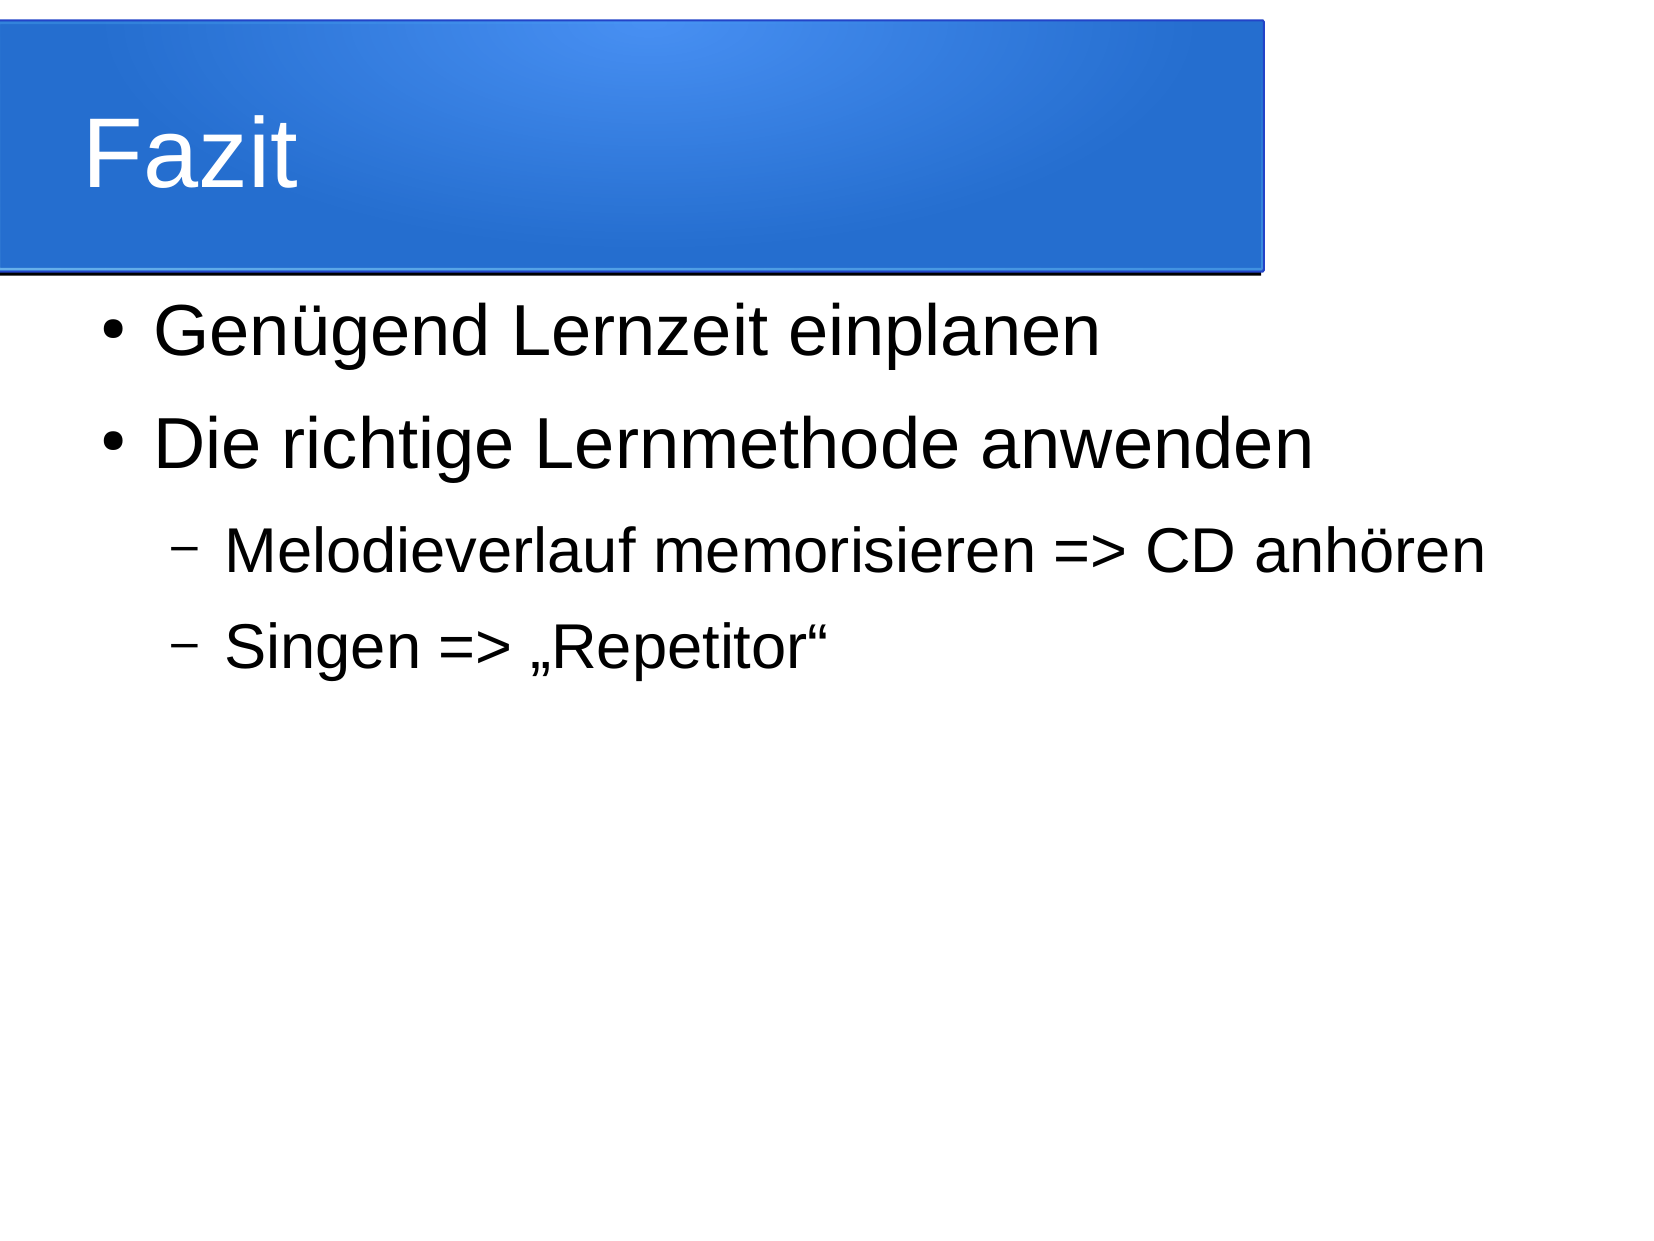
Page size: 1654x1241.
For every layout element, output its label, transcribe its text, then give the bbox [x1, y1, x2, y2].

list Genügend Lernzeit einplanen Die richtige Lernmethode anwenden Melodieverlauf memorisieren => CD anhören Singen => „Repetitor“ [82, 290, 1538, 1010]
title Fazit [82, 49, 1250, 257]
